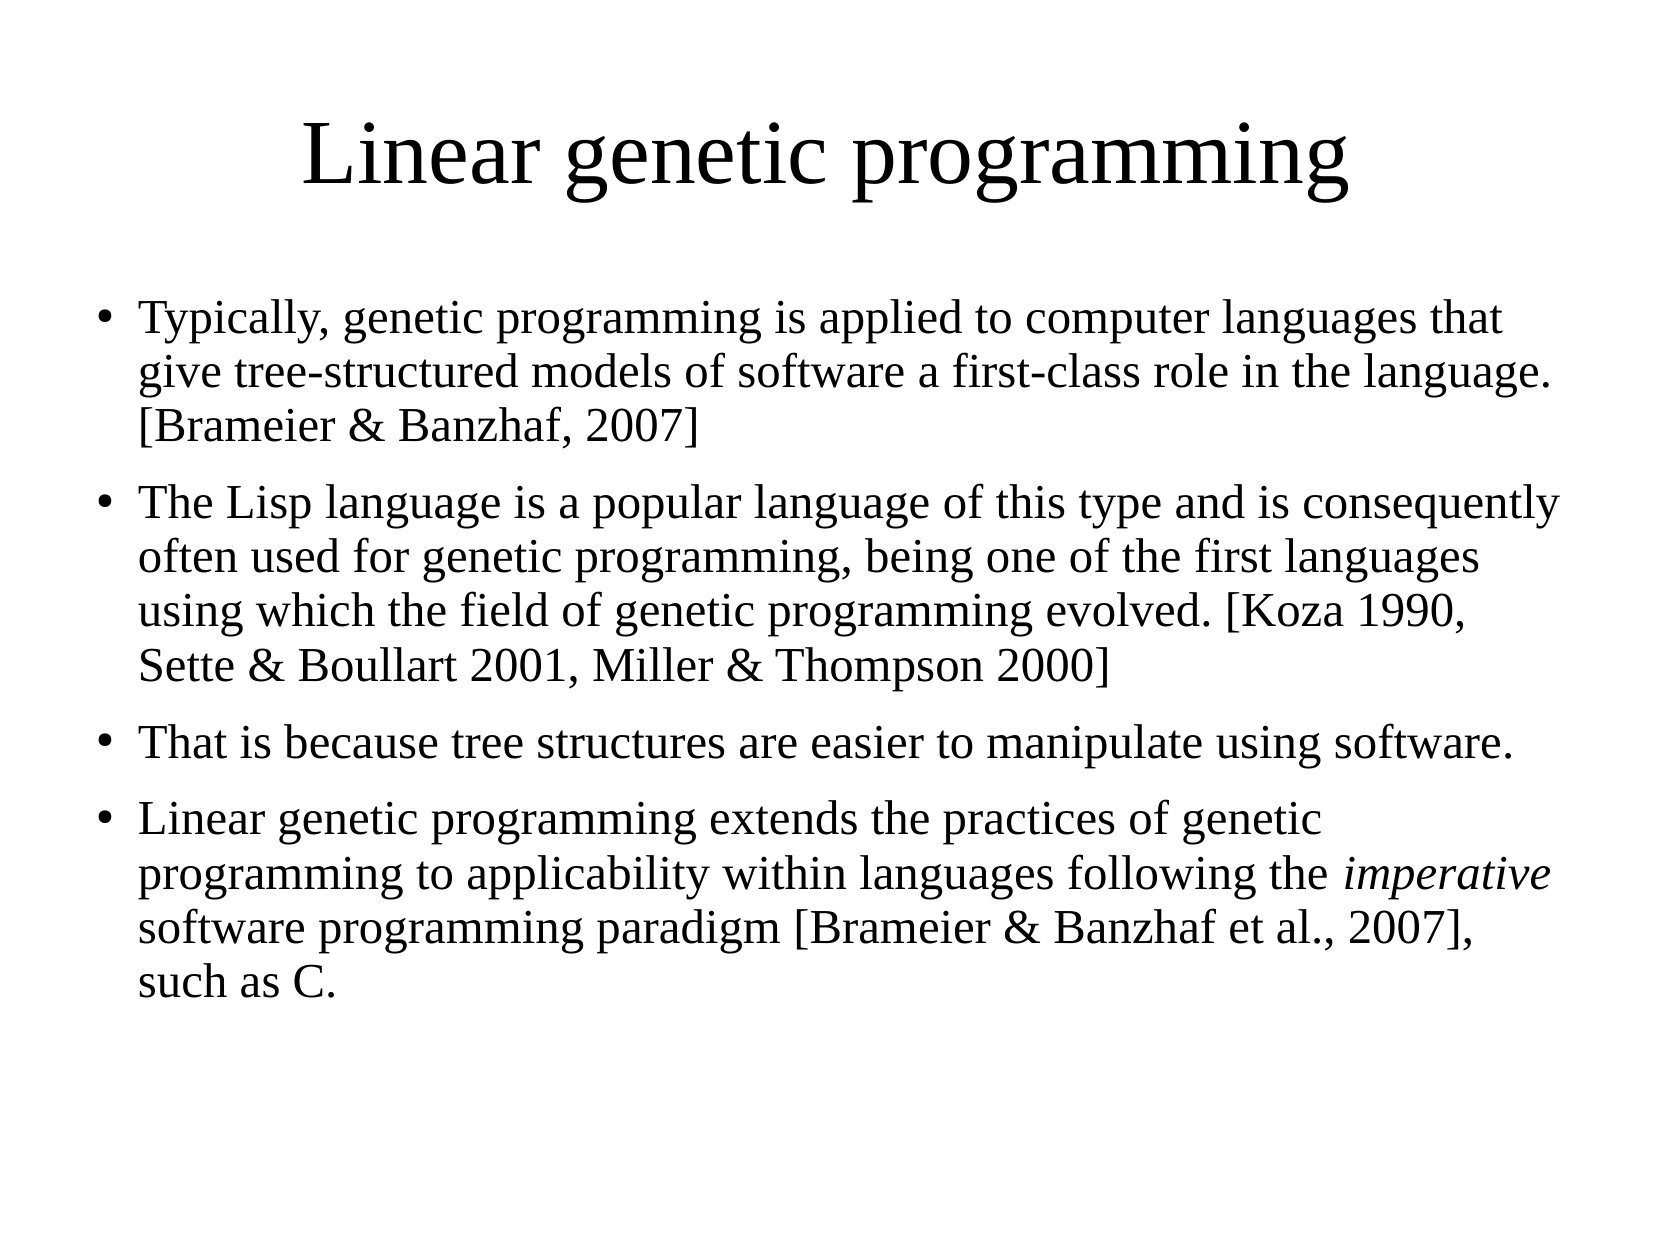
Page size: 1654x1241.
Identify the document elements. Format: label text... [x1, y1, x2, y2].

title Linear genetic programming [82, 49, 1571, 257]
list Typically, genetic programming is applied to computer languages that give tree-structured models of software a first-class role in the language. [Brameier & Banzhaf, 2007] The Lisp language is a popular language of this type and is consequently often used for genetic programming, being one of the first languages using which the field of genetic programming evolved. [Koza 1990, Sette & Boullart 2001, Miller & Thompson 2000] That is because tree structures are easier to manipulate using software. Linear genetic programming extends the practices of genetic programming to applicability within languages following the imperative software programming paradigm [Brameier & Banzhaf et al., 2007], such as C. [82, 290, 1571, 1010]
